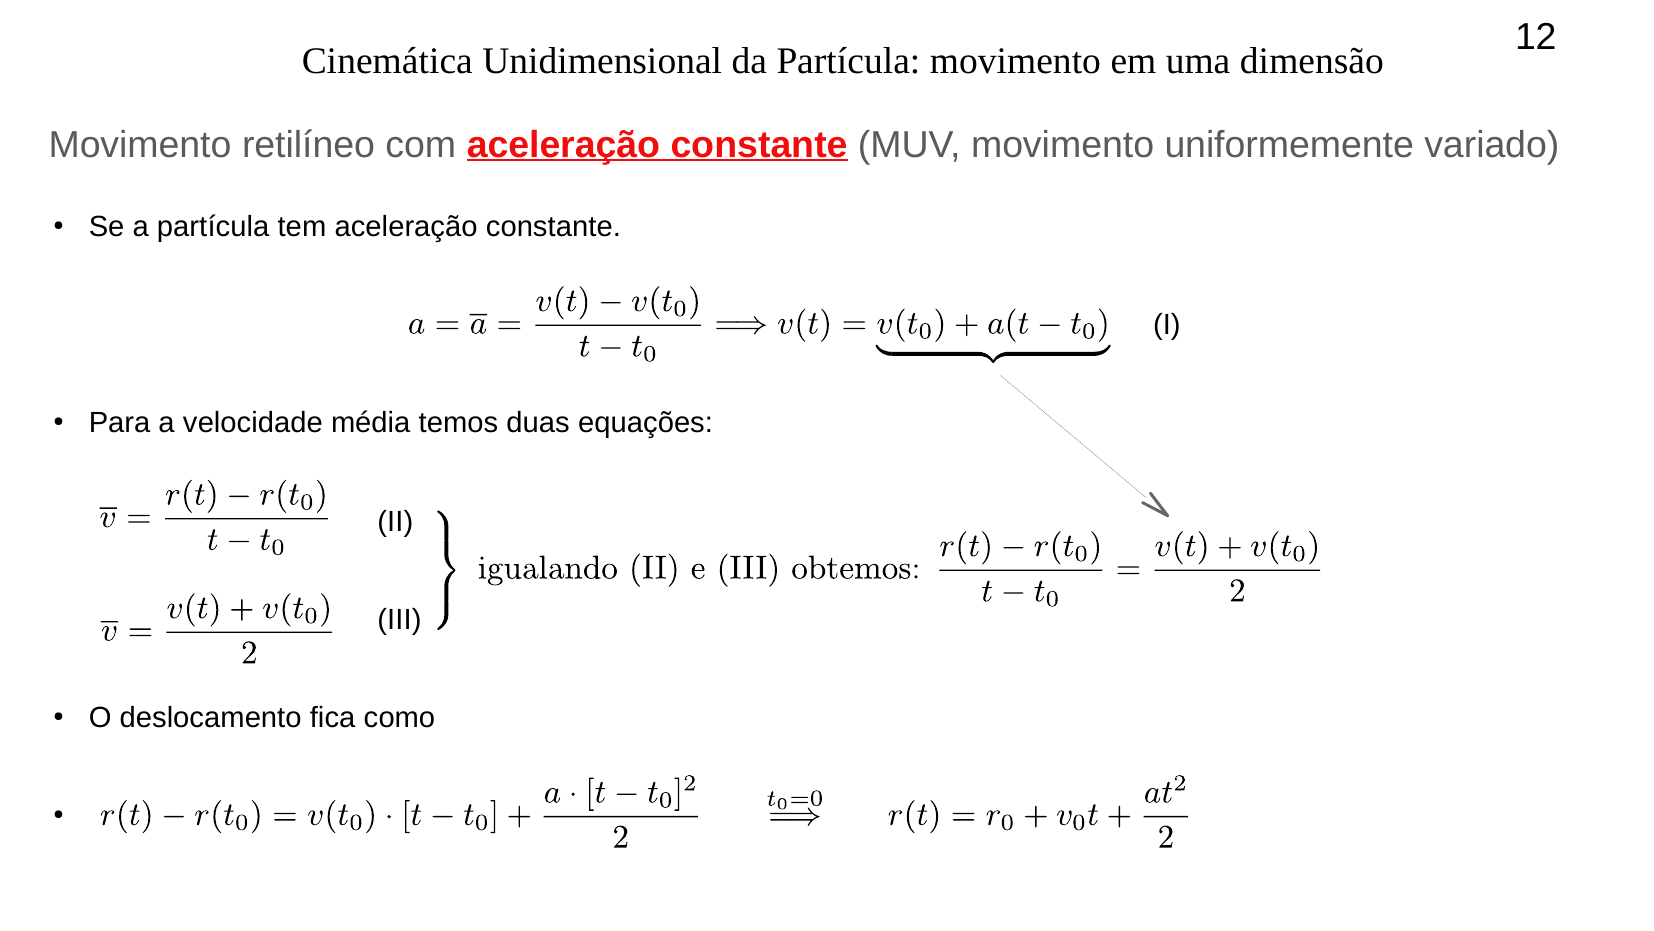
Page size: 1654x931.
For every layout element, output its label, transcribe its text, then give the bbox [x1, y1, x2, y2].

picture [430, 509, 1322, 632]
text_box <number> [1500, 7, 1654, 78]
picture [406, 284, 1112, 365]
picture [99, 775, 1189, 848]
picture [99, 479, 328, 556]
picture [99, 592, 334, 665]
text_box Movimento retilíneo com aceleração constante (MUV, movimento uniformemente variado) [33, 115, 1575, 173]
text_box Cinemática Unidimensional da Partícula: movimento em uma dimensão [287, 11, 1401, 89]
text_box Se a partícula tem aceleração constante. (I) Para a velocidade média temos duas equações: (II) (III) O deslocamento fica como [38, 186, 1537, 840]
